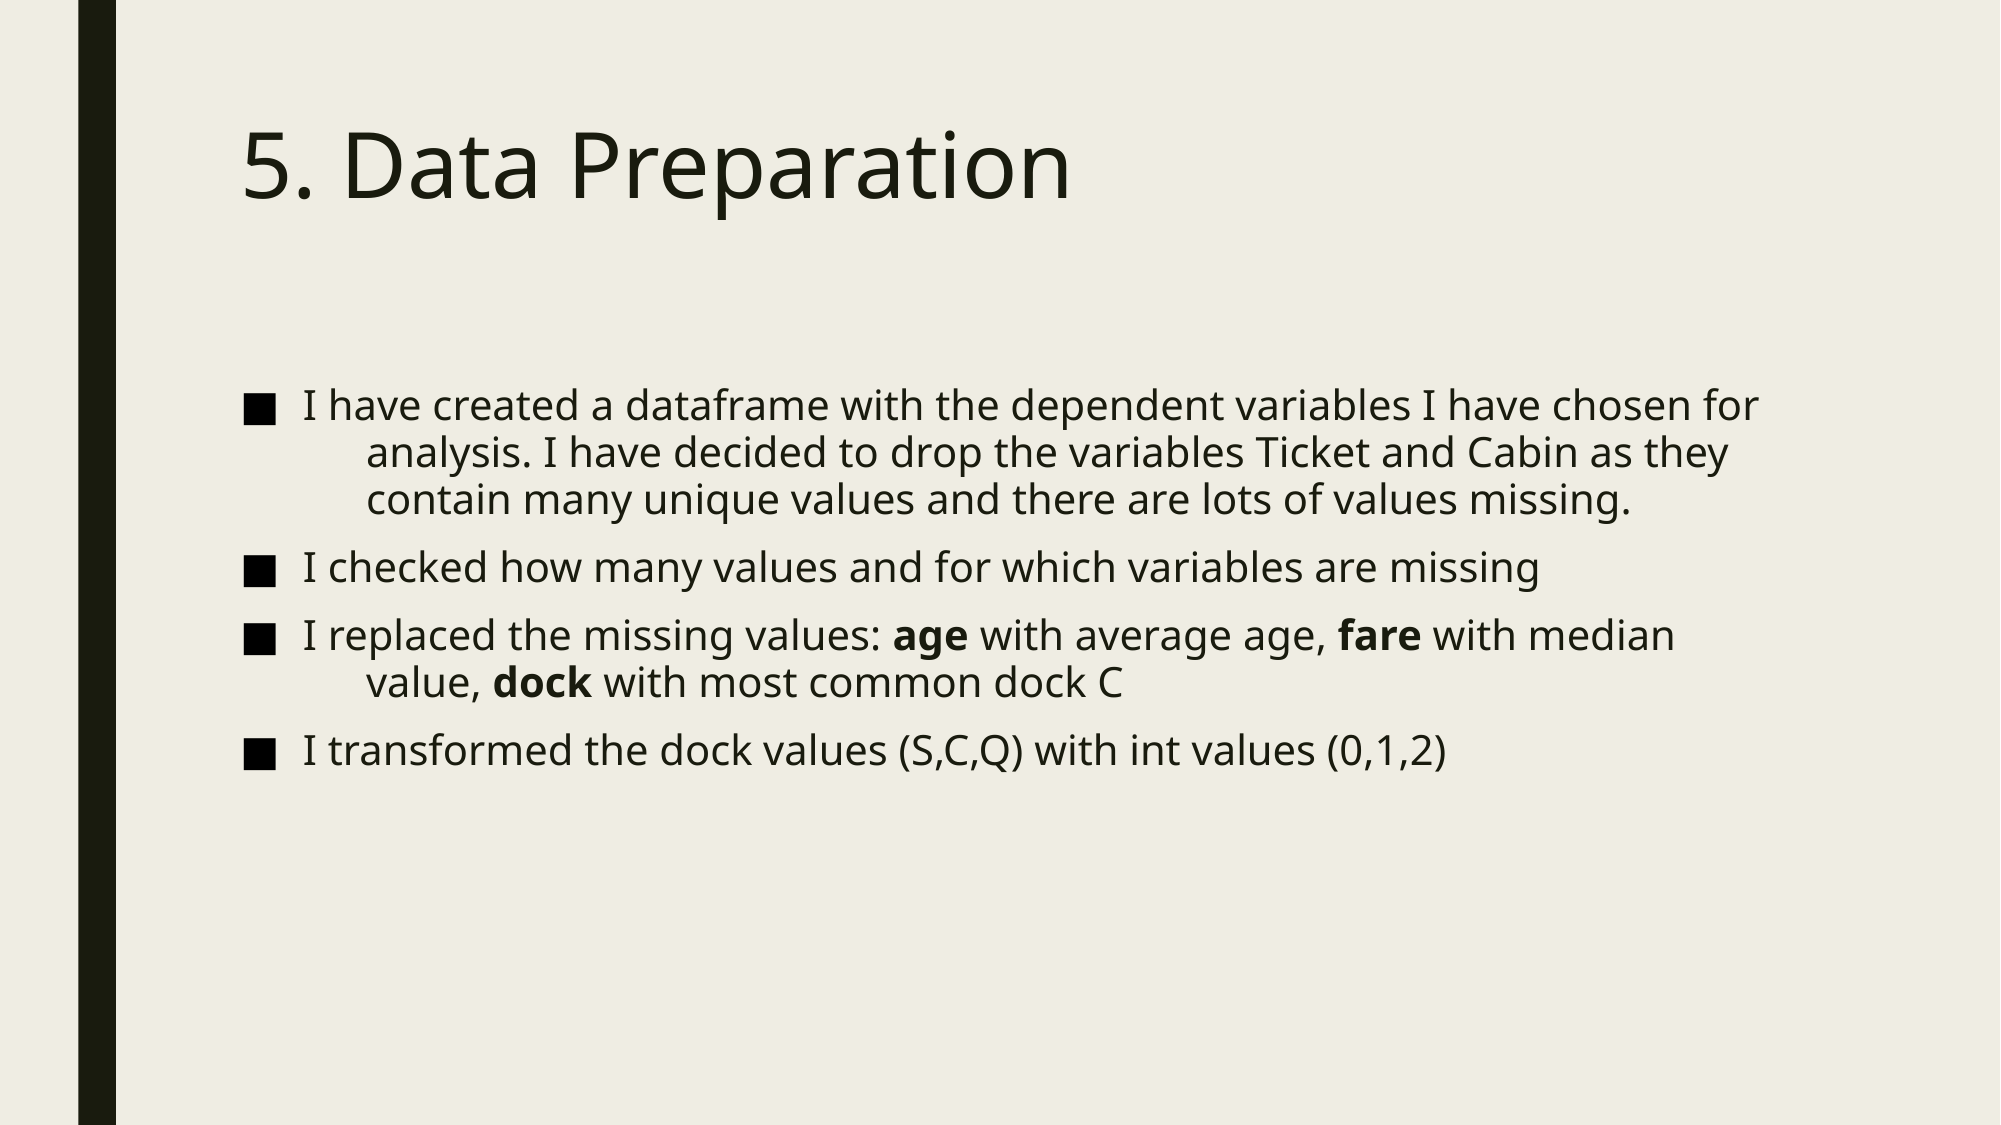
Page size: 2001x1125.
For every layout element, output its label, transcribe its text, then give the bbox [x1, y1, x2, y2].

title 5. Data Preparation [225, 112, 1801, 357]
list I have created a dataframe with the dependent variables I have chosen for analysis. I have decided to drop the variables Ticket and Cabin as they contain many unique values and there are lots of values missing. I checked how many values and for which variables are missing I replaced the missing values: age with average age, fare with median value, dock with most common dock C I transformed the dock values (S,C,Q) with int values (0,1,2) [225, 375, 1801, 963]
